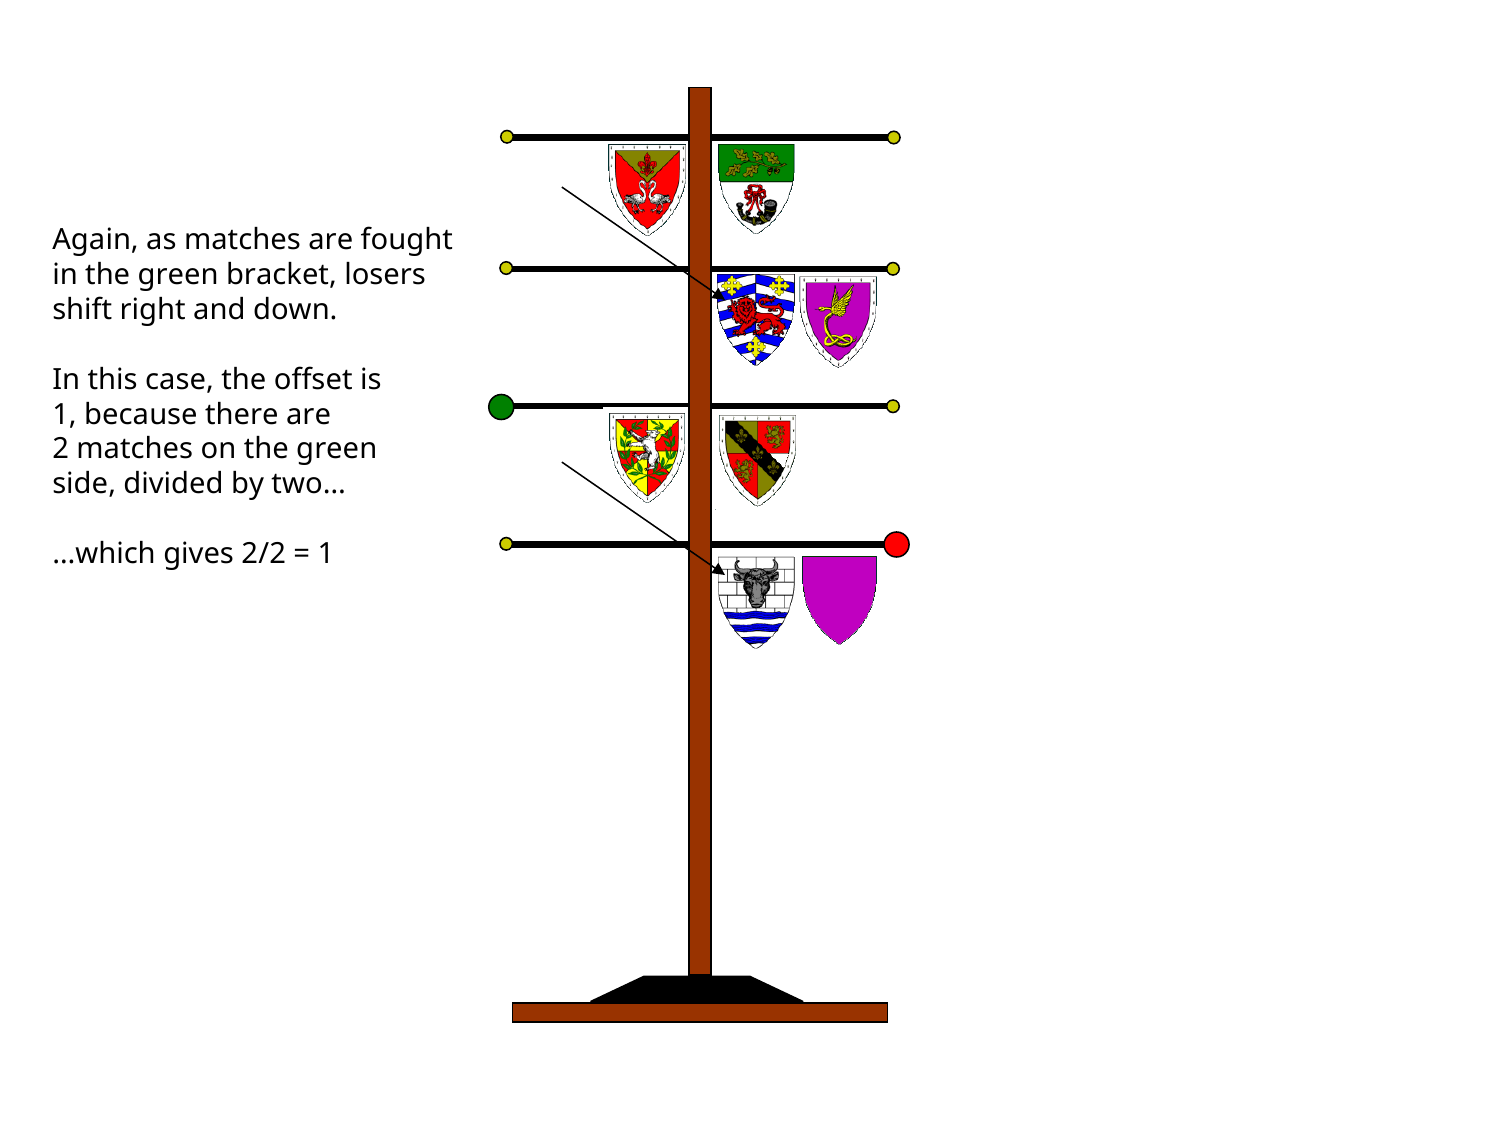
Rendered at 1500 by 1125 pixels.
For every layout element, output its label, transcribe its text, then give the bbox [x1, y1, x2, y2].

text_box [512, 1003, 888, 1022]
picture [711, 141, 801, 240]
text_box [499, 261, 513, 275]
text_box Again, as matches are fought in the green bracket, losers shift right and down. In this case, the offset is 1, because there are 2 matches on the green side, divided by two… …which gives 2/2 = 1 [37, 212, 476, 648]
text_box [500, 130, 514, 144]
picture [713, 272, 882, 373]
text_box [886, 262, 900, 276]
text_box [488, 394, 514, 420]
picture [603, 407, 688, 508]
picture [603, 493, 625, 508]
text_box [887, 131, 901, 144]
picture [605, 219, 637, 241]
text_box [886, 399, 900, 413]
text_box [884, 531, 910, 558]
picture [605, 141, 688, 241]
text_box [688, 276, 711, 563]
text_box [590, 551, 804, 1002]
text_box [688, 87, 711, 288]
picture [715, 411, 800, 510]
picture [713, 549, 883, 654]
text_box [499, 537, 513, 551]
